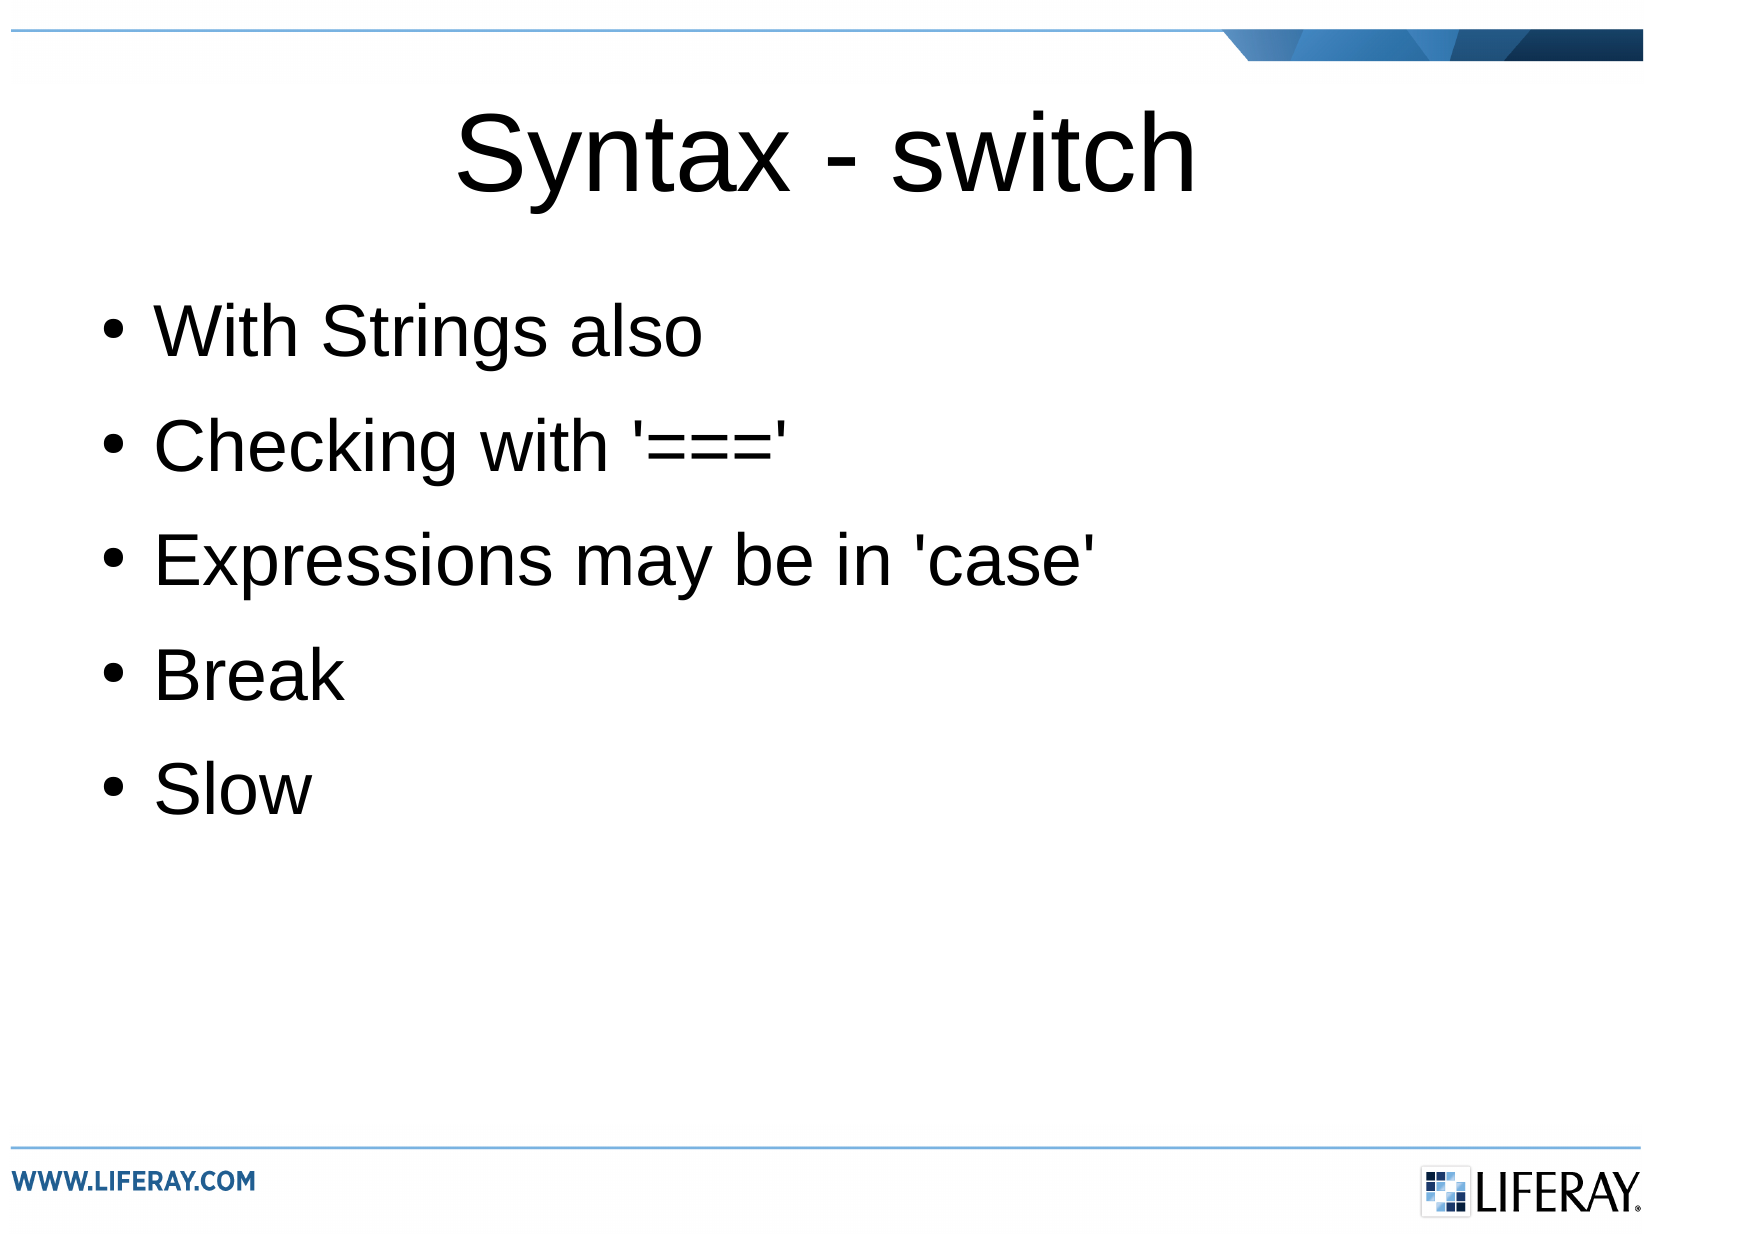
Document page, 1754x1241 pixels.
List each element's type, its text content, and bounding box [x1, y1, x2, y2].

title Syntax - switch [82, 49, 1571, 257]
list With Strings also Checking with '===' Expressions may be in 'case' Break Slow [82, 290, 1571, 1010]
picture [11, 0, 1644, 84]
picture [9, 1124, 1642, 1234]
